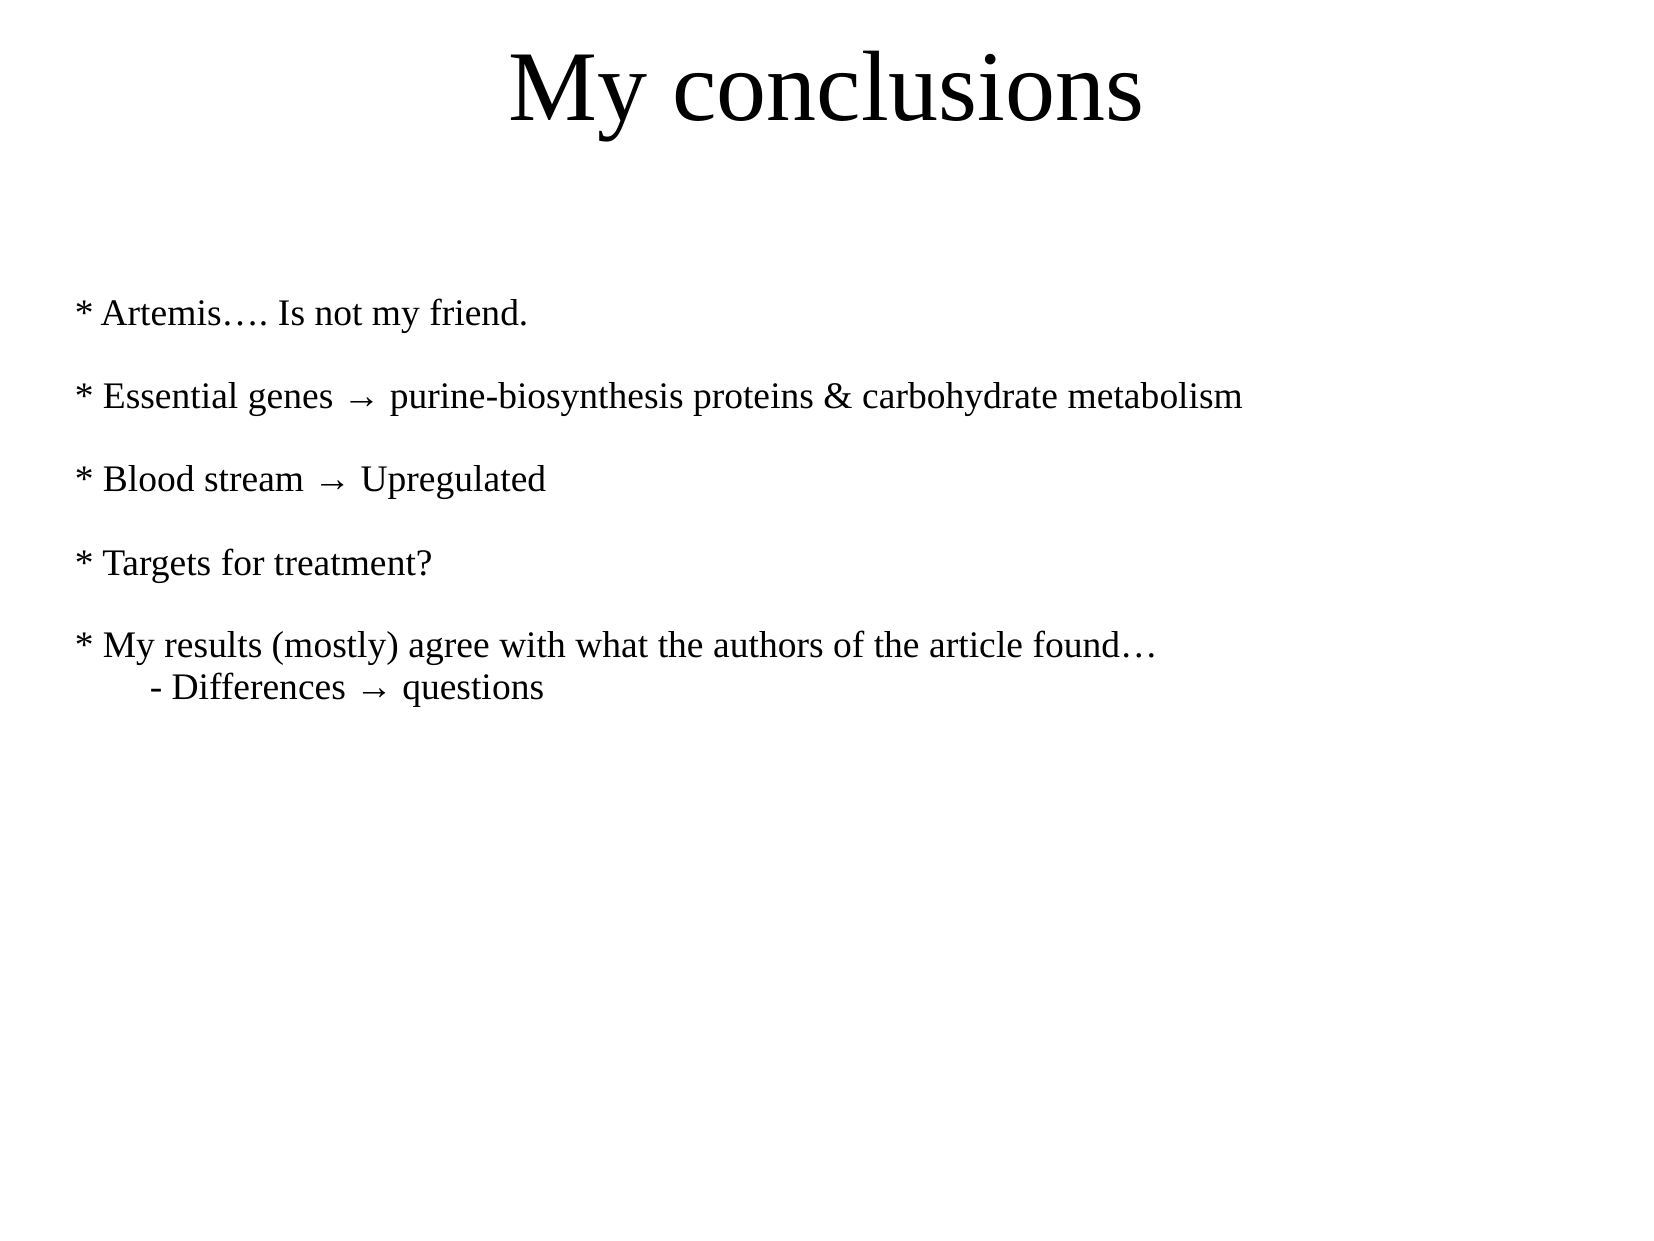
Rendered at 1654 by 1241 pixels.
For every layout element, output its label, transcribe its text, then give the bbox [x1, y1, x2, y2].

text_box My conclusions [309, 24, 1345, 151]
text_box * Artemis…. Is not my friend. * Essential genes → purine-biosynthesis proteins & carbohydrate metabolism * Blood stream → Upregulated * Targets for treatment? * My results (mostly) agree with what the authors of the article found… - Differences → questions [60, 285, 1276, 715]
